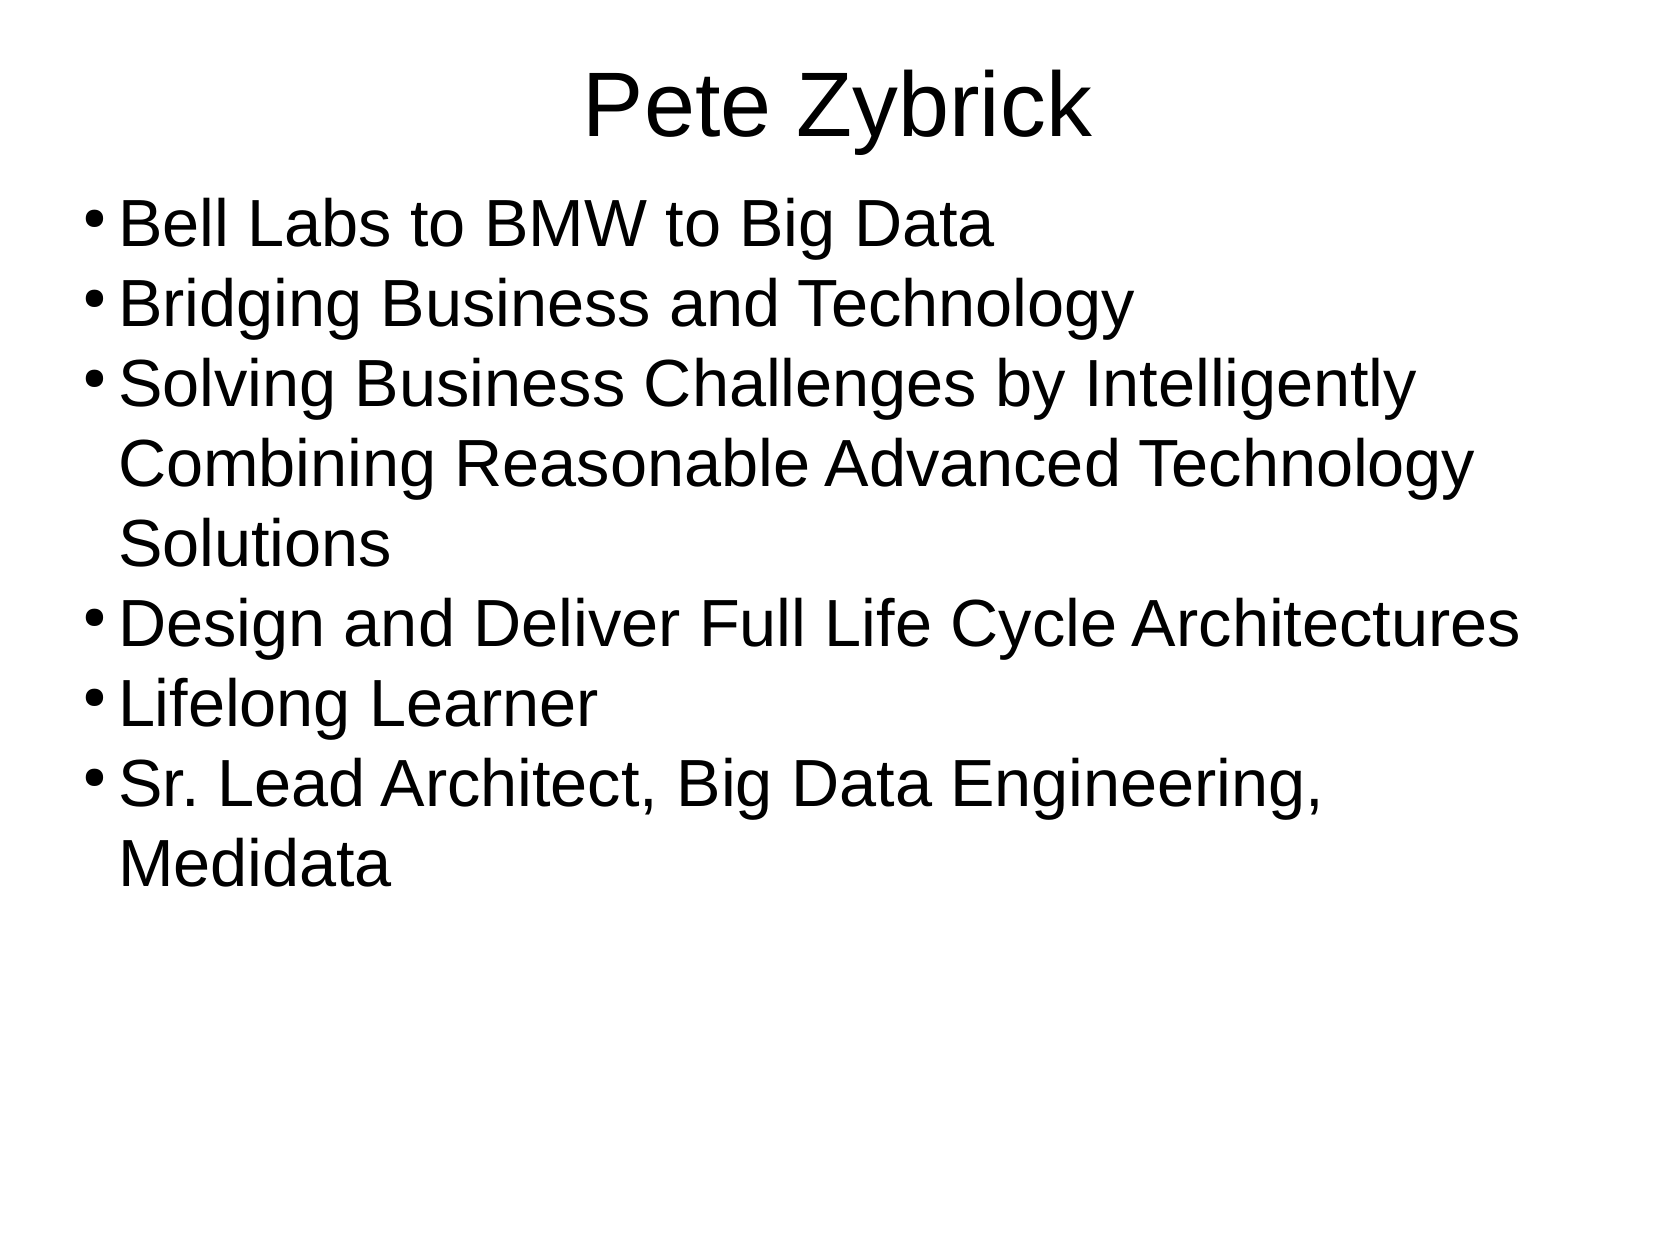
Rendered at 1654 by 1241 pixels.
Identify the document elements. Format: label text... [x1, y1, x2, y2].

text_box Bell Labs to BMW to Big Data Bridging Business and Technology Solving Business Challenges by Intelligently Combining Reasonable Advanced Technology Solutions Design and Deliver Full Life Cycle Architectures Lifelong Learner Sr. Lead Architect, Big Data Engineering, Medidata [82, 180, 1571, 1010]
text_box Pete Zybrick [105, 48, 1571, 152]
